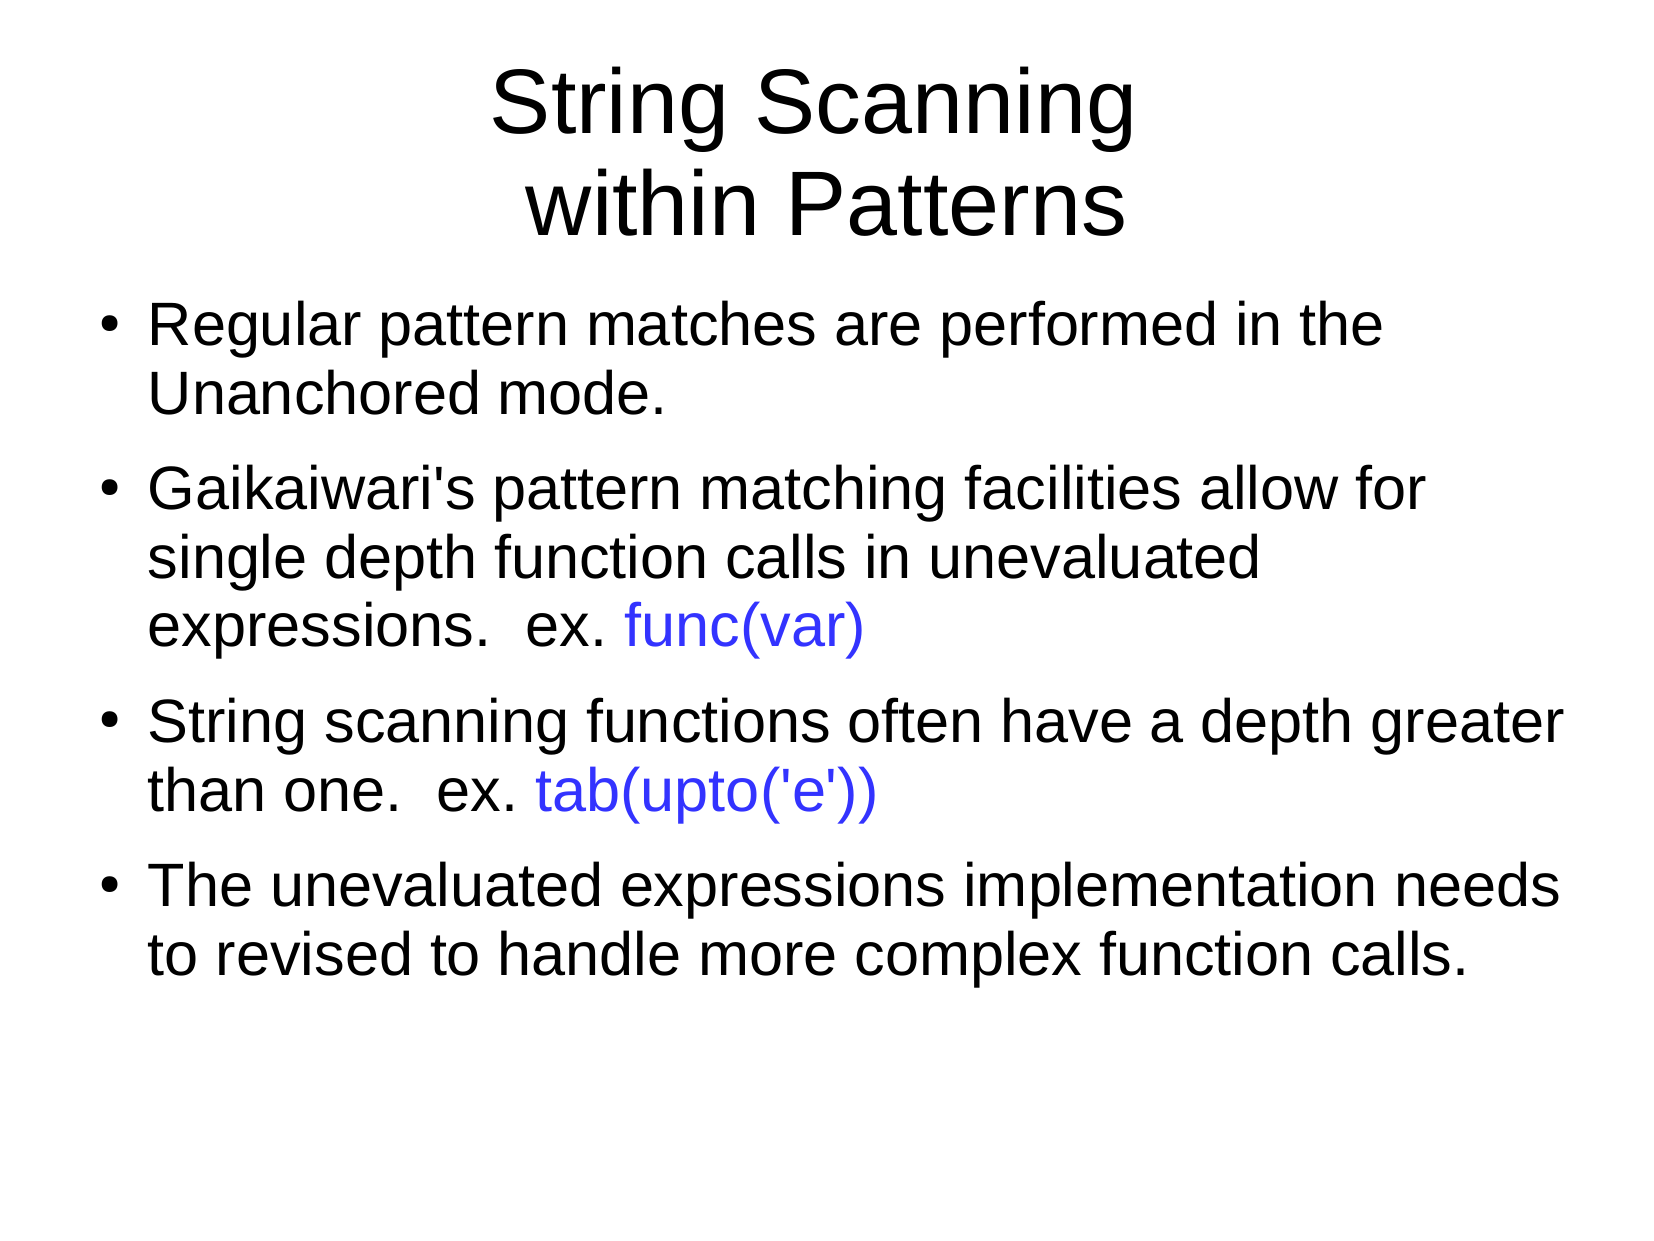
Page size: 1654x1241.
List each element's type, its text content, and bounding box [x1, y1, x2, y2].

list Regular pattern matches are performed in the Unanchored mode. Gaikaiwari's pattern matching facilities allow for single depth function calls in unevaluated expressions. ex. func(var) String scanning functions often have a depth greater than one. ex. tab(upto('e')) The unevaluated expressions implementation needs to revised to handle more complex function calls. [82, 290, 1571, 1010]
title String Scanning within Patterns [82, 49, 1571, 257]
